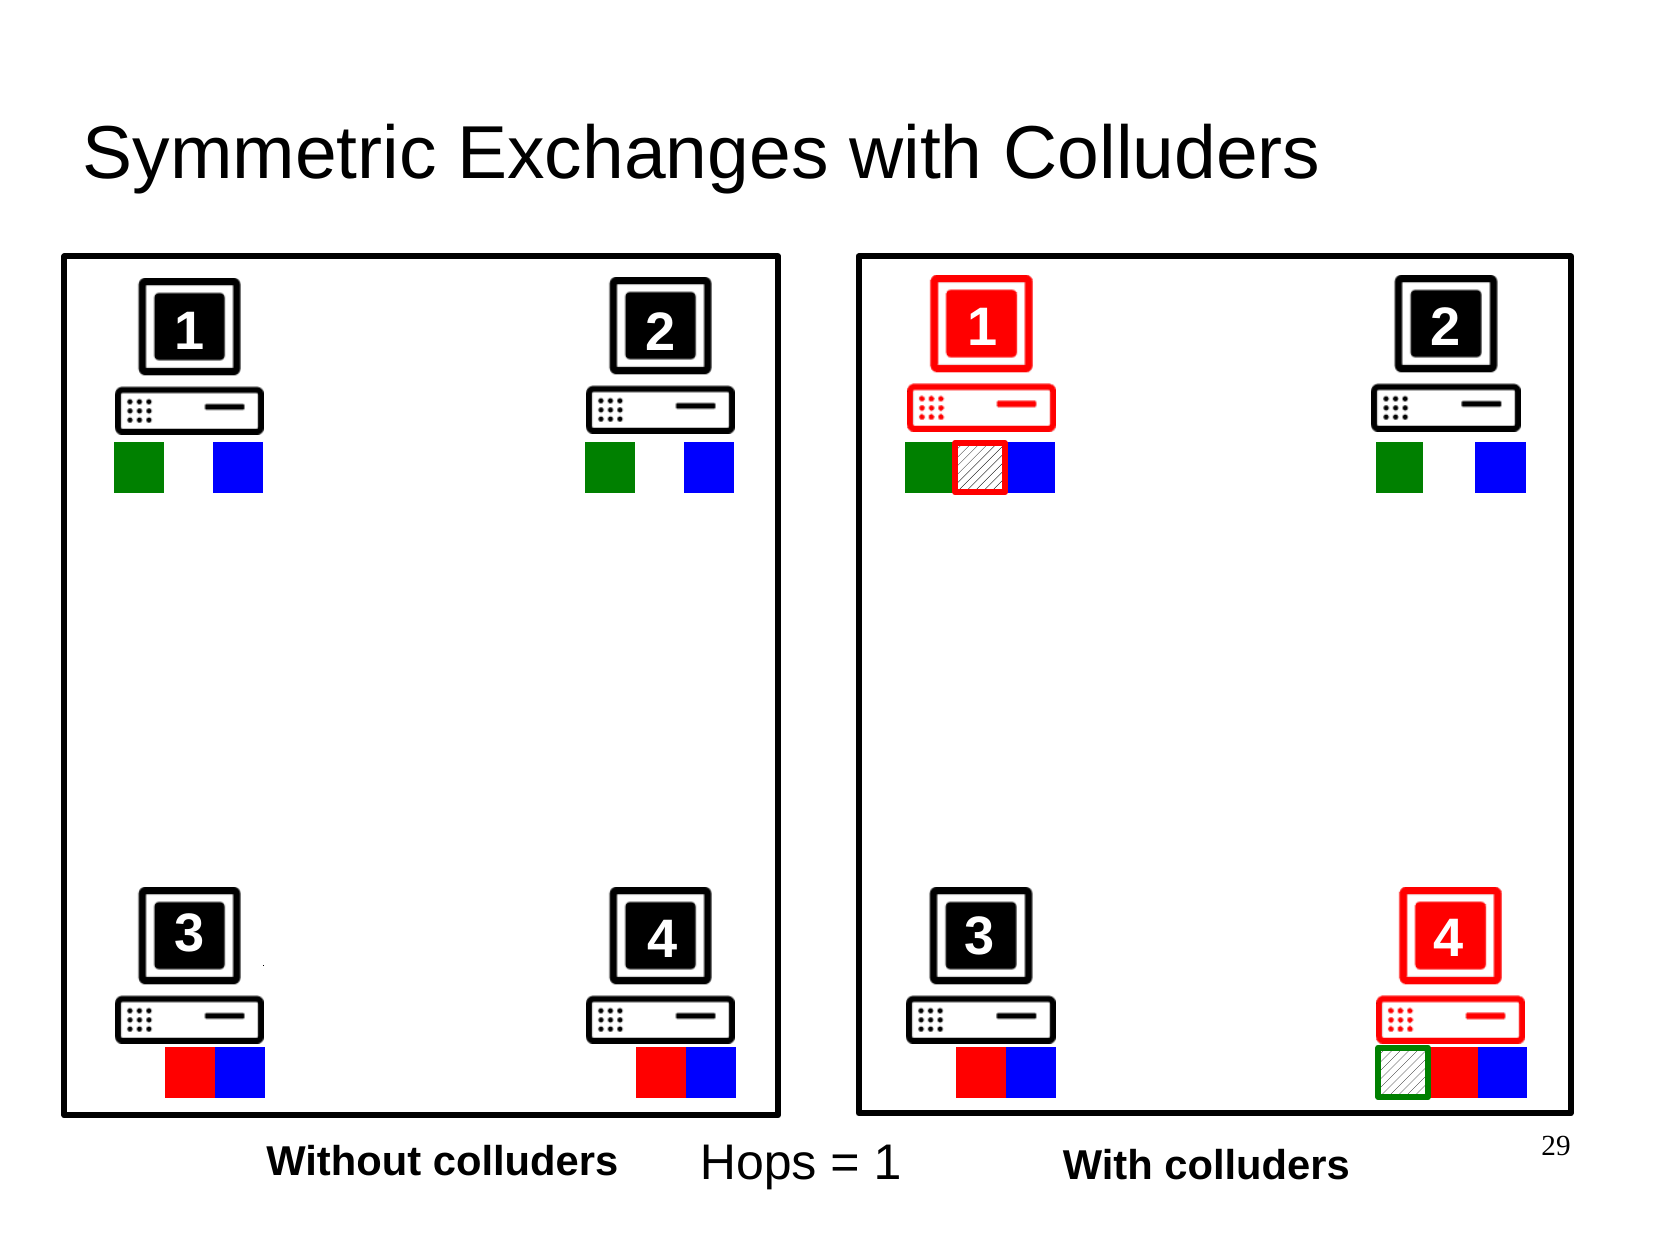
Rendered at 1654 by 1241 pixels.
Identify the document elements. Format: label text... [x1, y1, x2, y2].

text_box 1 [159, 292, 217, 369]
picture [906, 887, 1056, 1044]
text_box [685, 1126, 949, 1199]
text_box 2 [1416, 289, 1474, 365]
text_box With colluders [1048, 1134, 1461, 1197]
picture [586, 887, 735, 1044]
text_box [858, 257, 1571, 1114]
text_box 3 [159, 895, 217, 971]
picture [115, 278, 264, 435]
text_box 1 [953, 288, 1011, 366]
picture [1376, 887, 1525, 1044]
text_box 4 [632, 900, 696, 977]
text_box 2 [631, 293, 689, 370]
title Symmetric Exchanges with Colluders [82, 49, 1571, 257]
picture [115, 887, 264, 1044]
picture [907, 275, 1056, 432]
text_box 3 [950, 898, 1008, 974]
picture [1371, 275, 1521, 432]
text_box Without colluders [251, 1130, 665, 1192]
text_box 4 [1418, 899, 1482, 975]
picture [586, 277, 735, 434]
text_box [64, 256, 778, 1116]
